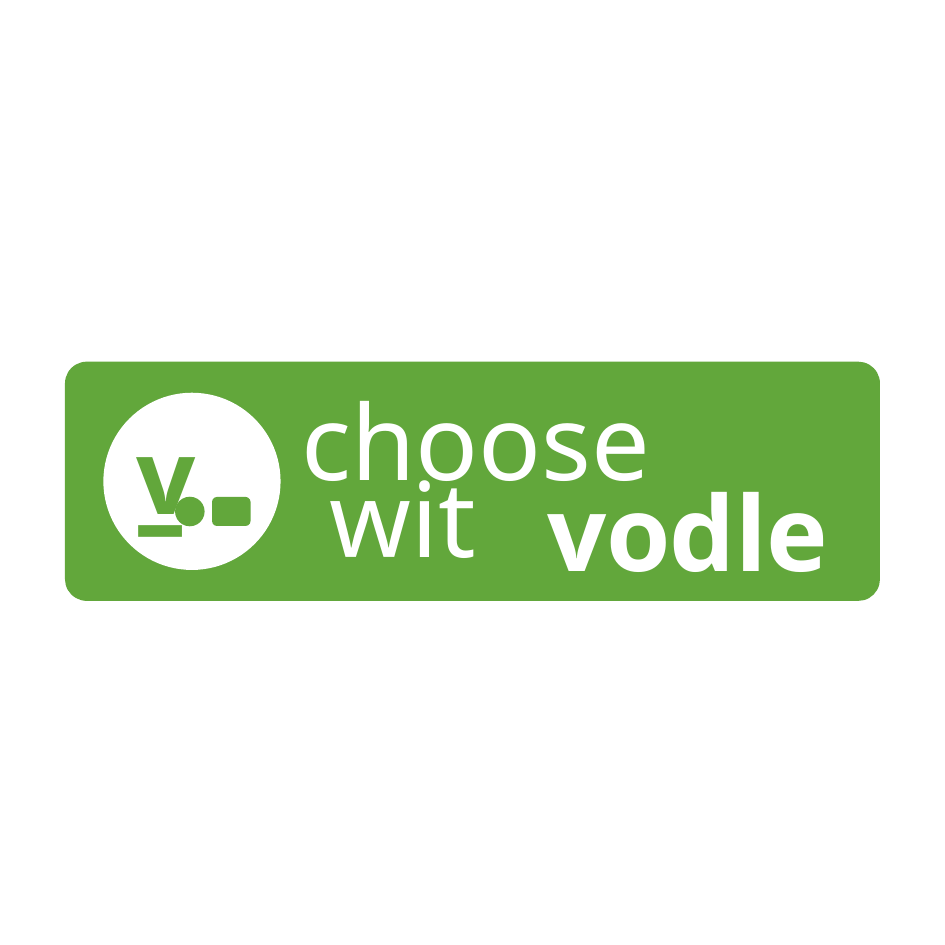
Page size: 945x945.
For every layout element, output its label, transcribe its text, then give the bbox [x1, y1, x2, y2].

text_box with [314, 438, 540, 584]
text_box choose [286, 361, 660, 507]
text_box dle [654, 453, 851, 585]
text_box vo [533, 452, 715, 584]
text_box – [120, 440, 207, 572]
text_box v [121, 395, 213, 527]
text_box [64, 361, 880, 601]
